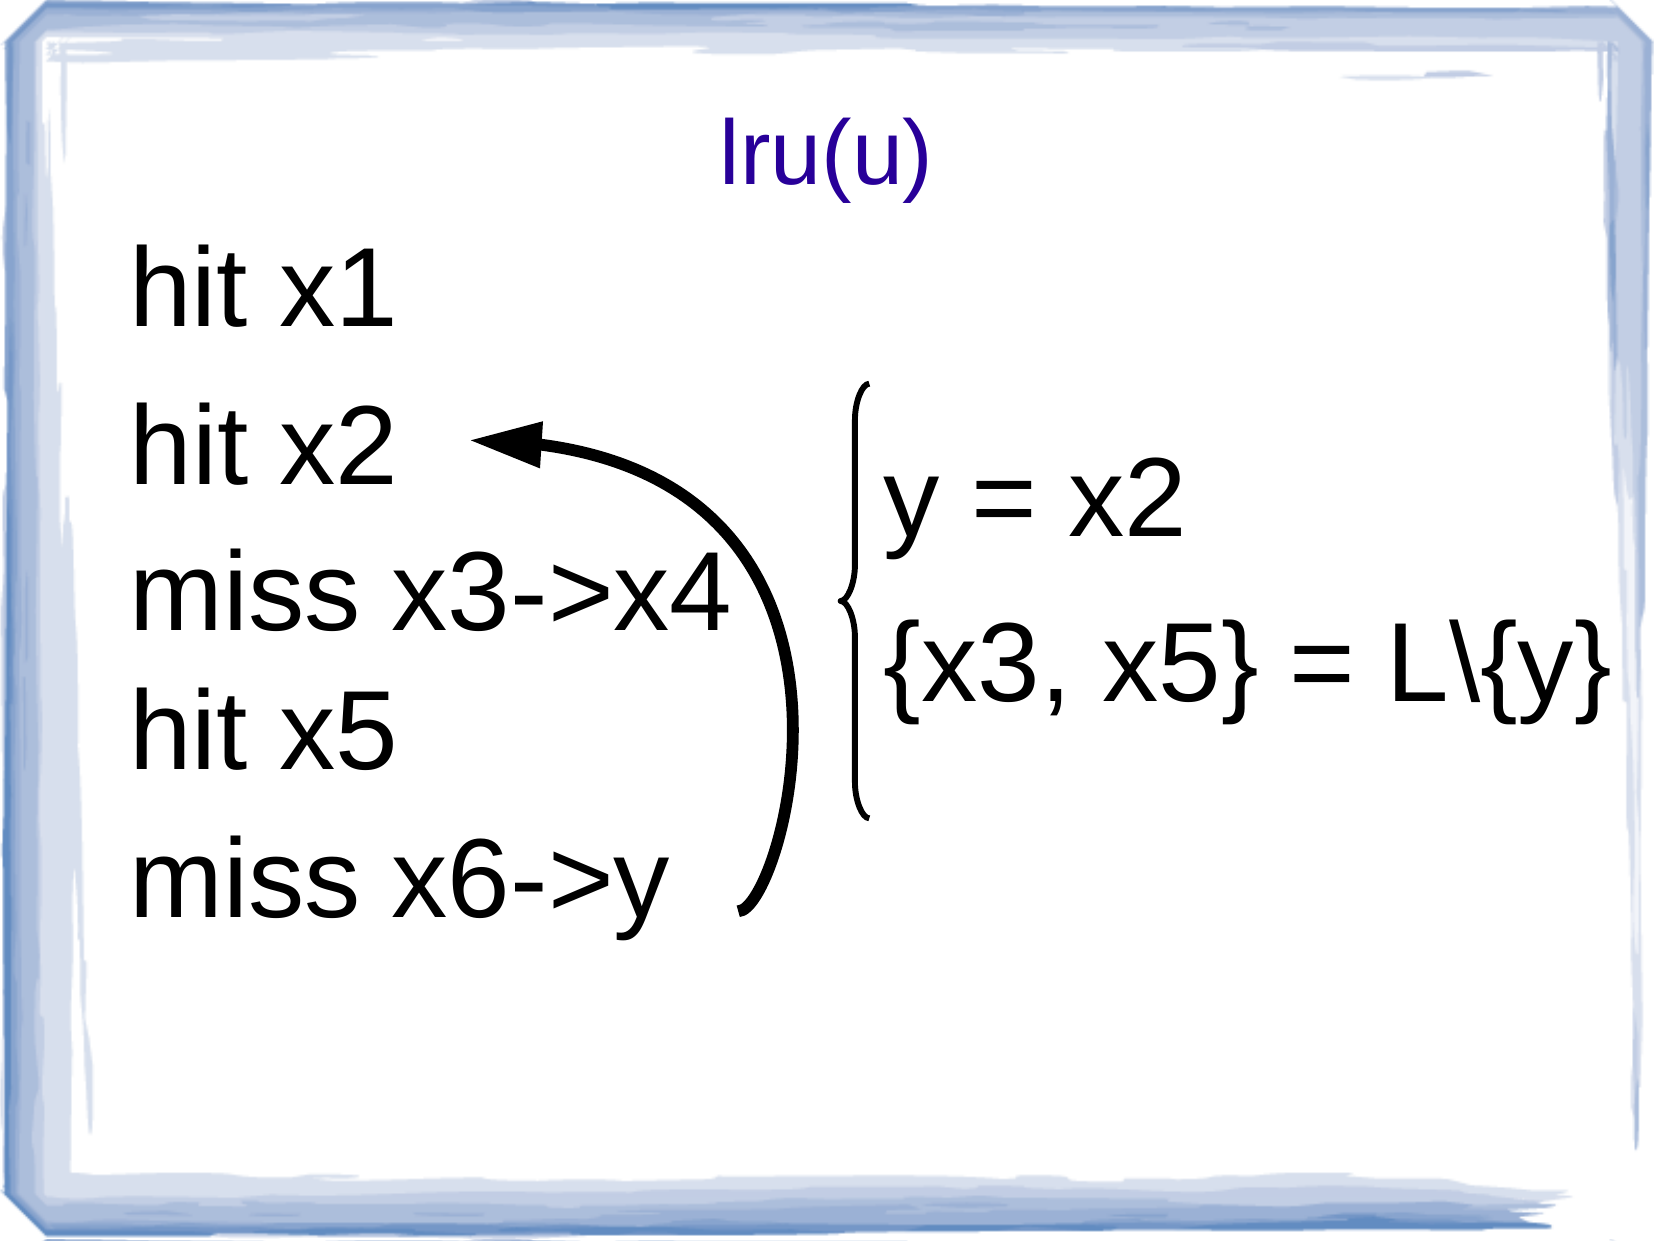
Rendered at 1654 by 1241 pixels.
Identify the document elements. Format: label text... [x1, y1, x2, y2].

text_box hit x1 [114, 216, 441, 375]
picture [0, 0, 1654, 1241]
text_box hit x2 [114, 375, 442, 521]
text_box hit x5 [114, 660, 441, 808]
text_box {x3, x5} = L\{y} [869, 592, 1628, 799]
text_box y = x2 [869, 427, 1203, 592]
text_box miss x3->x4 [114, 521, 786, 728]
text_box miss x3->x4 [724, 521, 807, 728]
text_box miss x6->y [114, 808, 739, 1015]
title lru(u) [82, 49, 1571, 257]
